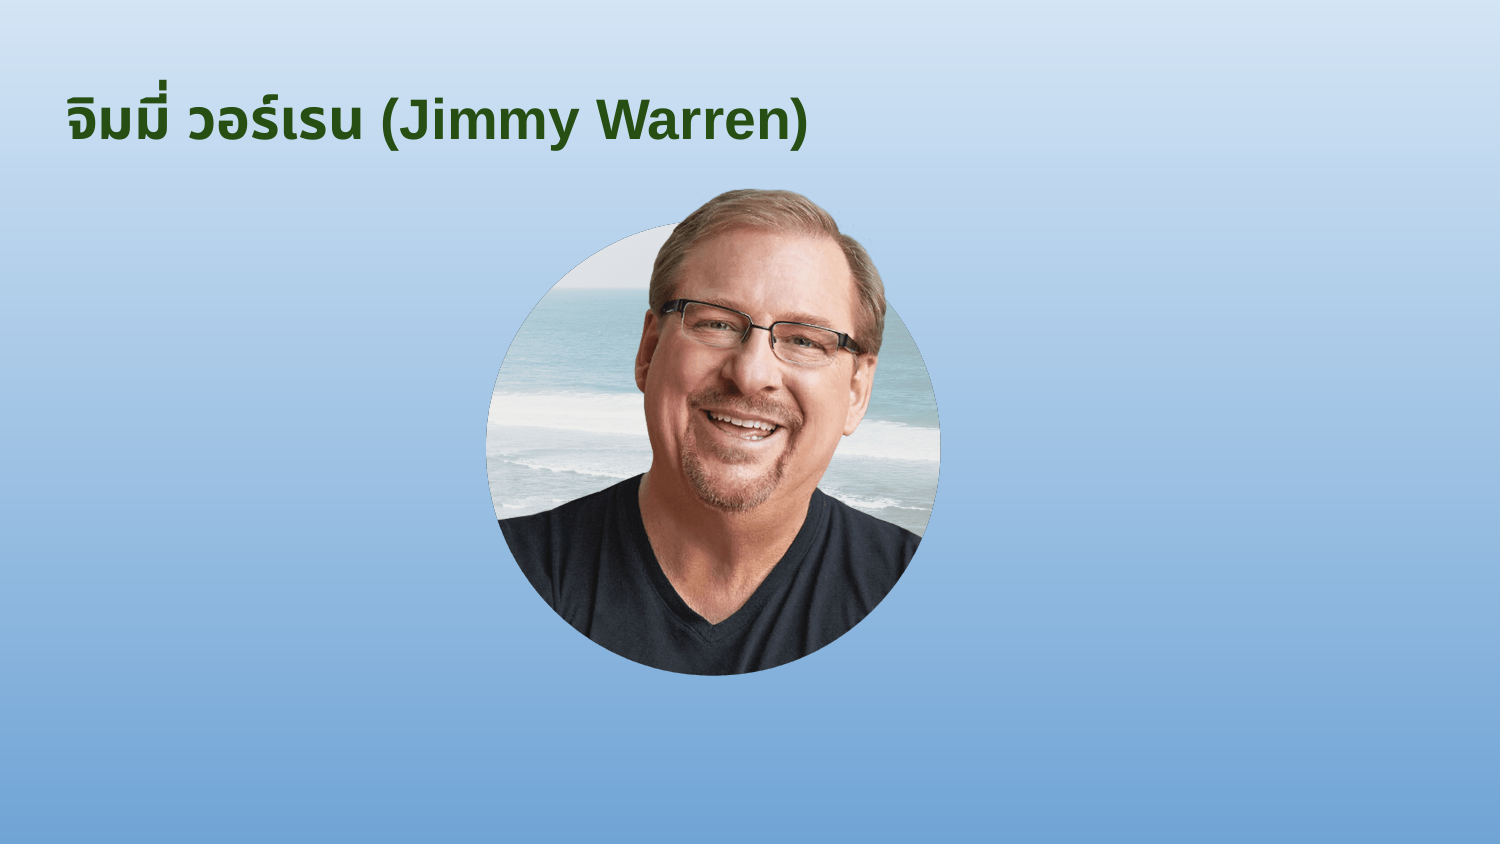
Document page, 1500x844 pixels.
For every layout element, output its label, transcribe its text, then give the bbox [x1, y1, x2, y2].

picture [445, 160, 981, 697]
title จิมมี่ วอร์เรน (Jimmy Warren) [51, 72, 1449, 167]
